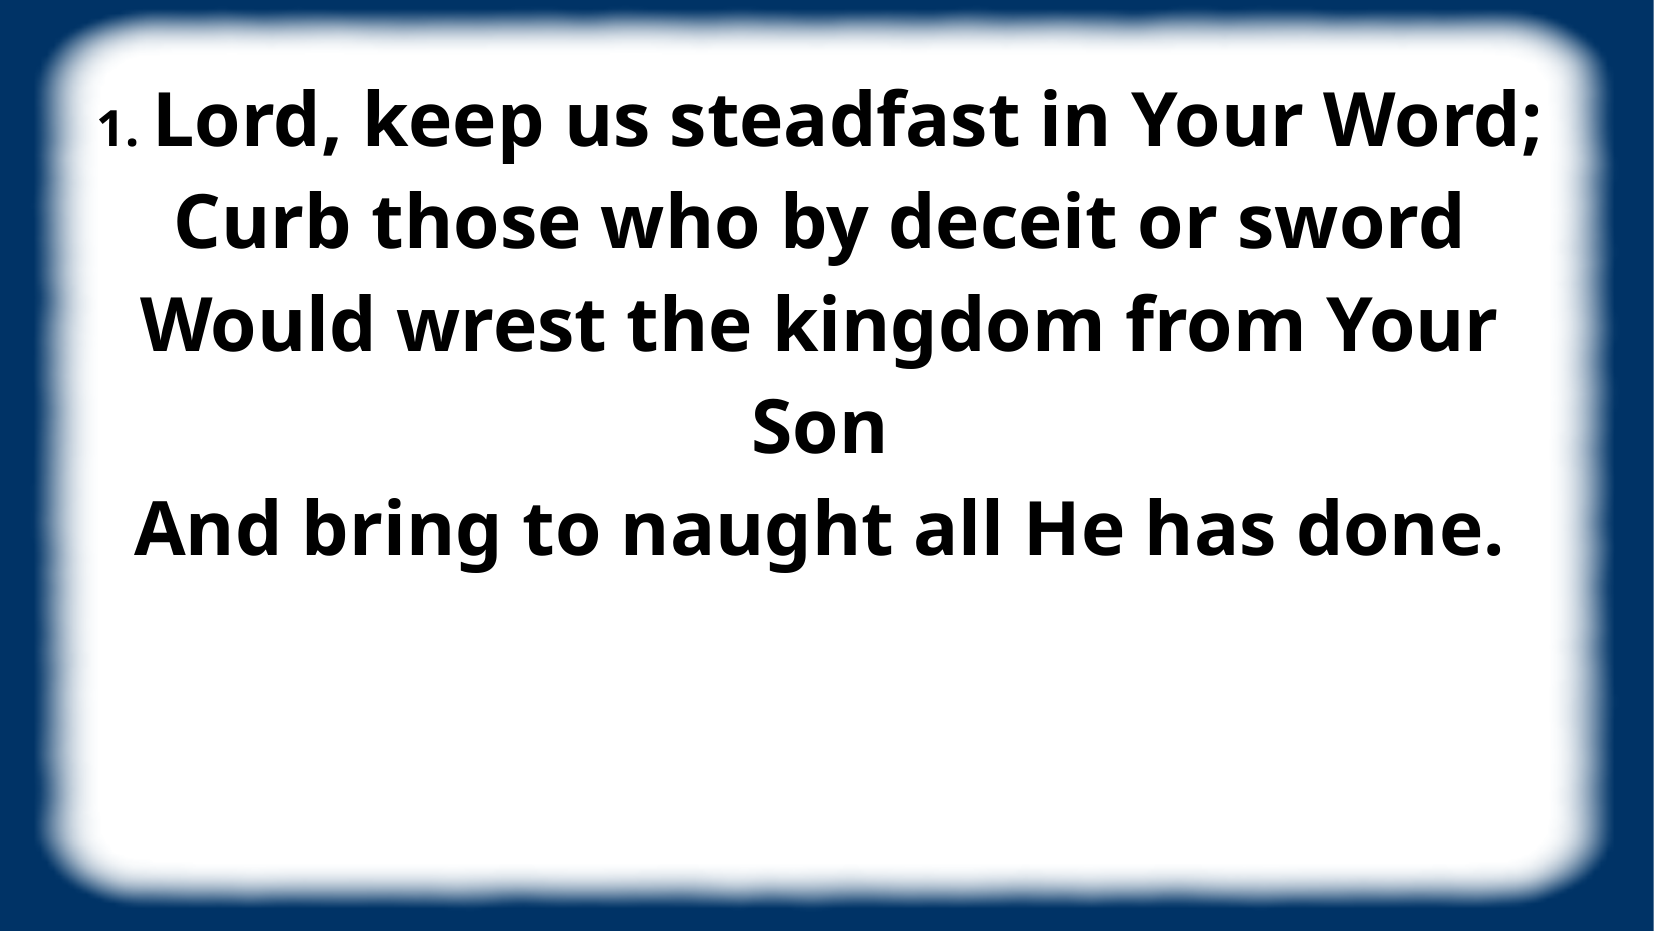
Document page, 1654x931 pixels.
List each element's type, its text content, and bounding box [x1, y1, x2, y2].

picture [0, 0, 1654, 931]
text_box 1. Lord, keep us steadfast in Your Word; Curb those who by deceit or sword Would wrest the kingdom from Your Son And bring to naught all He has done. [77, 58, 1563, 473]
